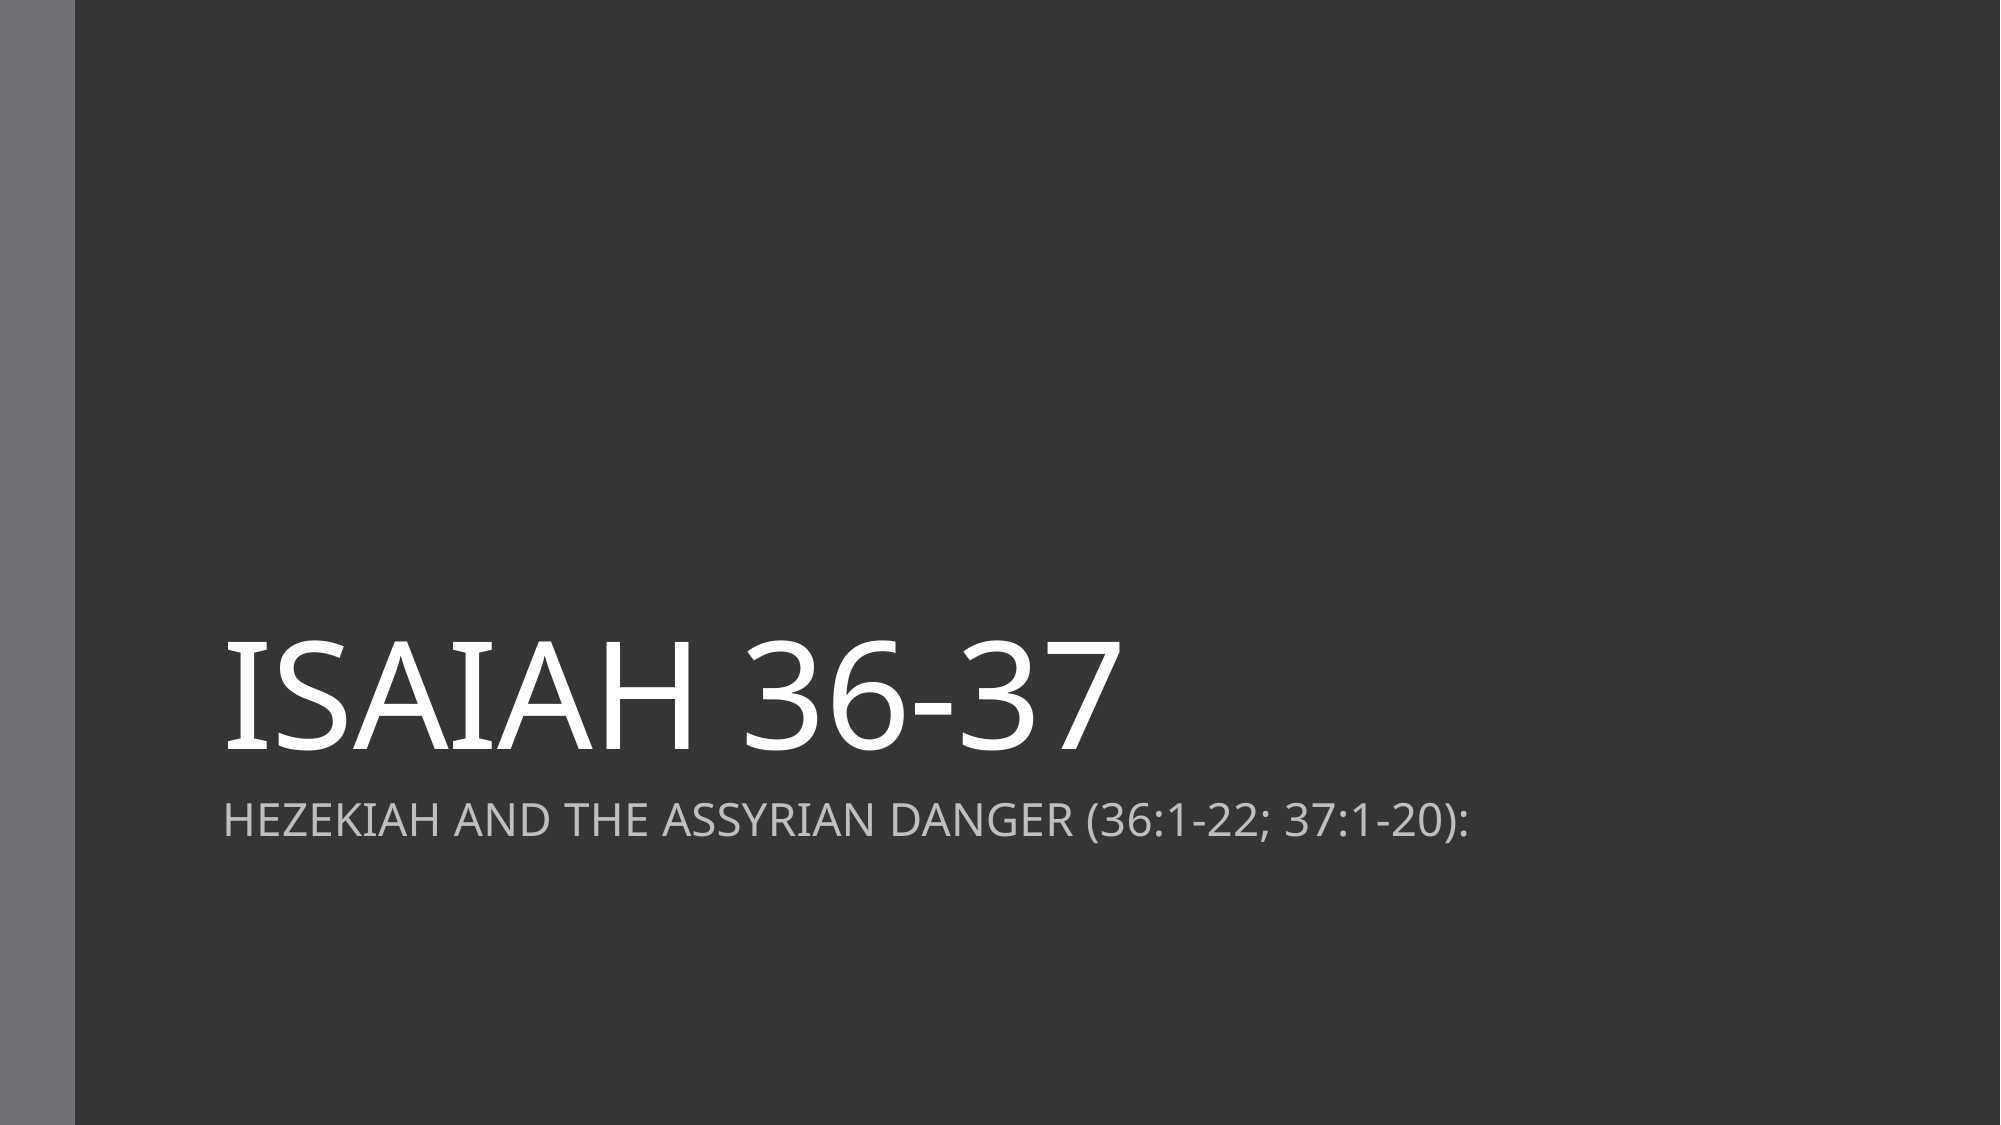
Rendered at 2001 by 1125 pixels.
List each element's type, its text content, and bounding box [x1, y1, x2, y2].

title ISAIAH 36-37 [206, 124, 1752, 787]
subtitle HEZEKIAH AND THE ASSYRIAN DANGER (36:1-22; 37:1-20): [206, 787, 1752, 1066]
